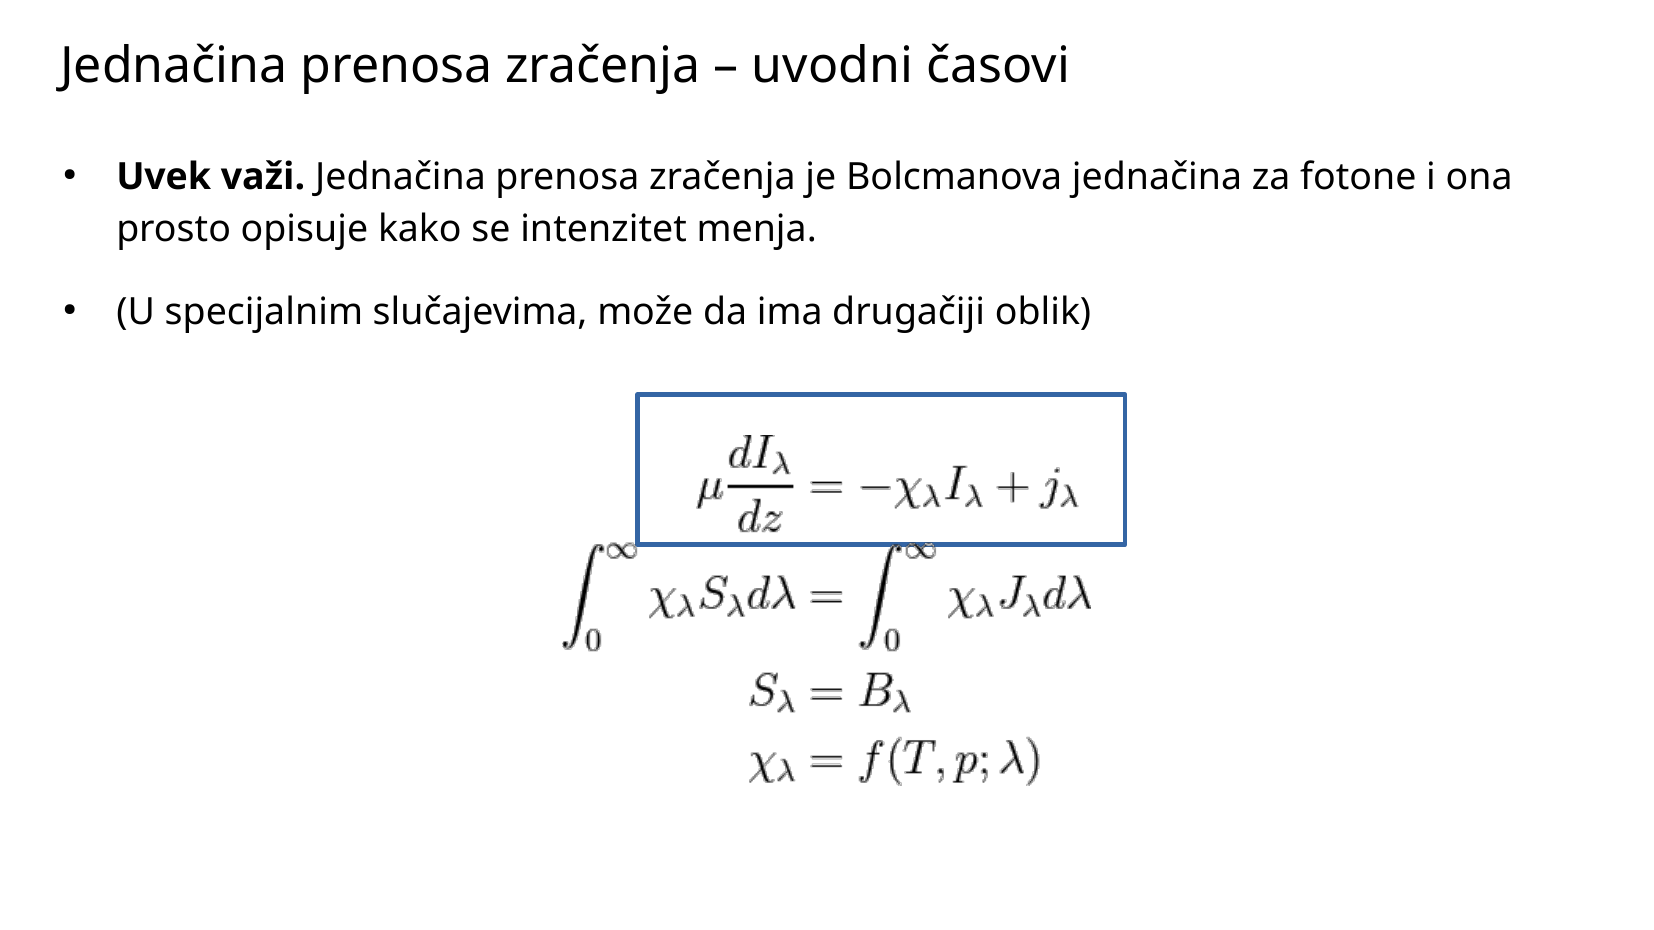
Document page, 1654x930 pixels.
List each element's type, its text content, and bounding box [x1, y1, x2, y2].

list Uvek važi. Jednačina prenosa zračenja je Bolcmanova jednačina za fotone i ona prosto opisuje kako se intenzitet menja. (U specijalnim slučajevima, može da ima drugačiji oblik) [45, 149, 1635, 880]
title Jednačina prenosa zračenja – uvodni časovi [59, 13, 1648, 113]
picture [562, 435, 1091, 786]
